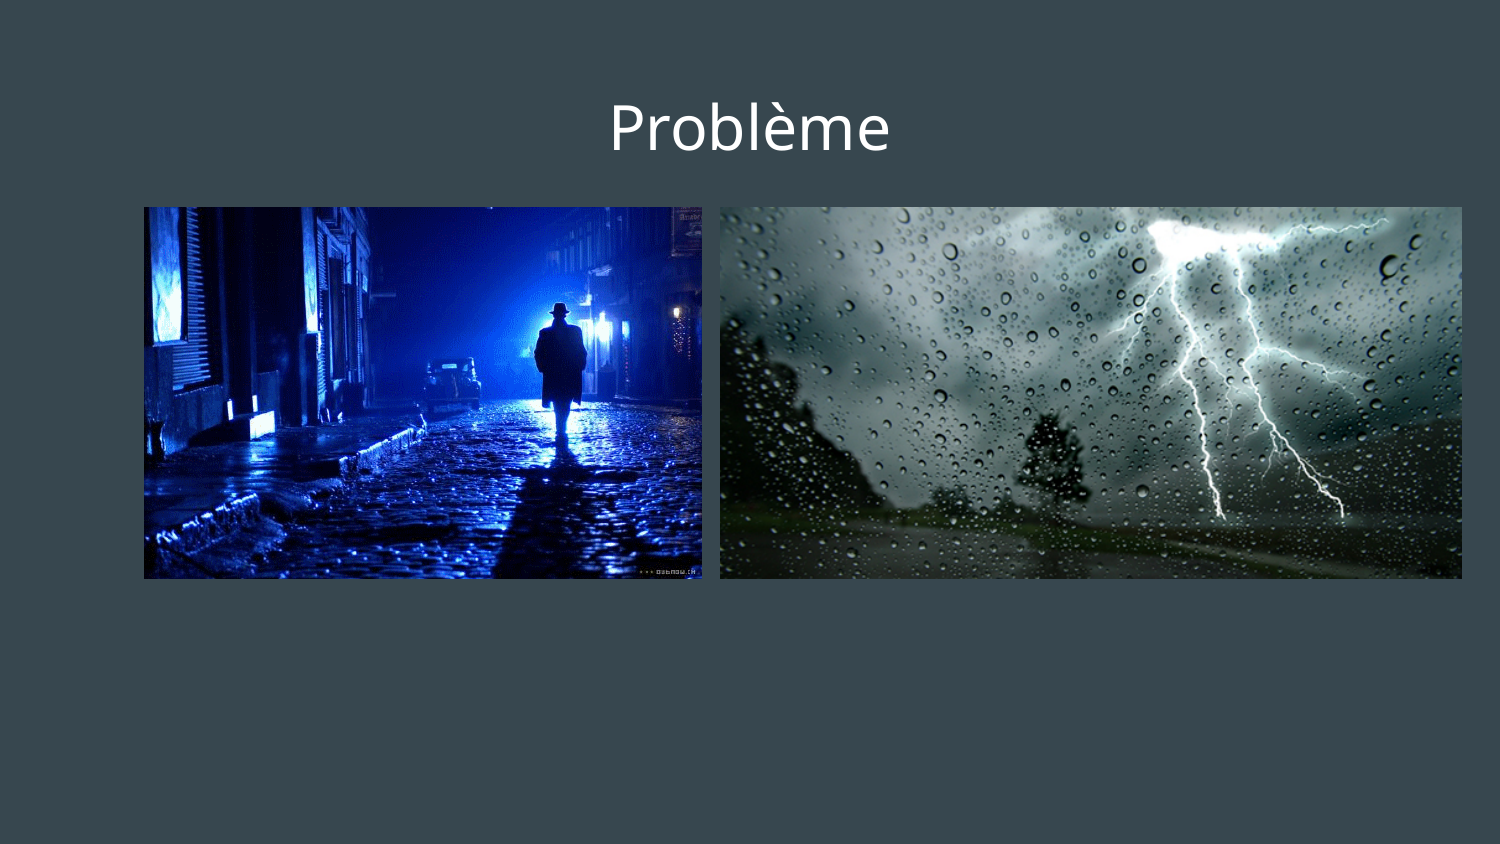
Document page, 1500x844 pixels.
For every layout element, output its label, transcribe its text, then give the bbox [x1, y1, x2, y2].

picture [144, 207, 702, 579]
title Problème [51, 72, 1449, 167]
picture [720, 207, 1462, 579]
